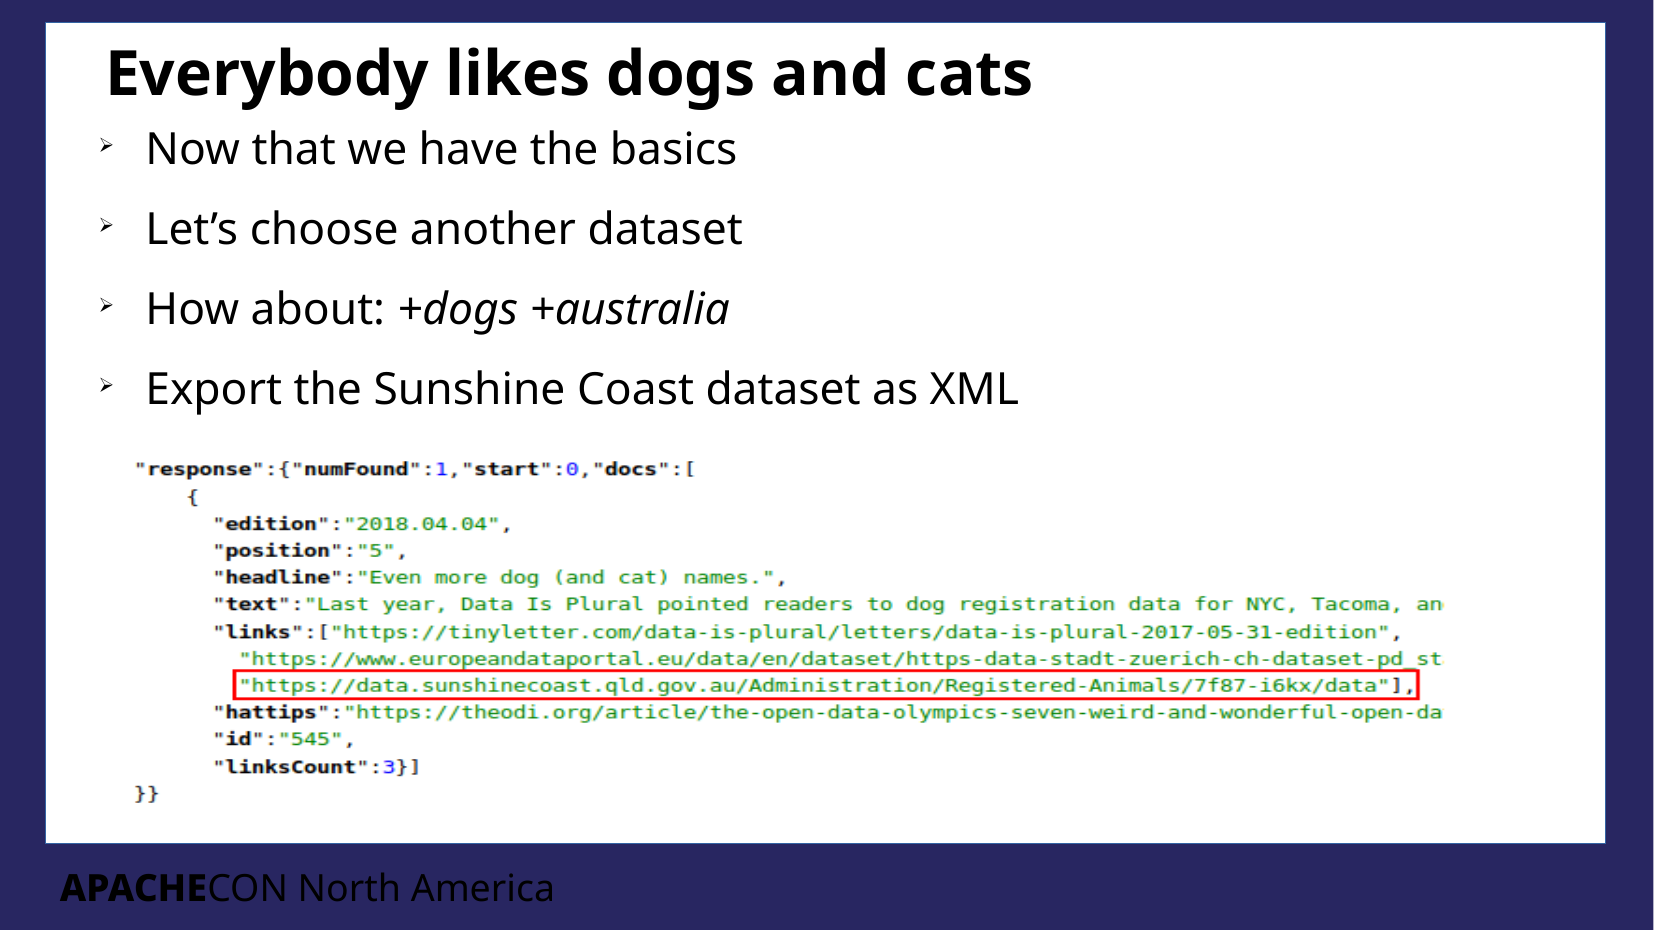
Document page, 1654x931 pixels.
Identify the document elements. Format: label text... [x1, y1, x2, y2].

title Everybody likes dogs and cats [105, 32, 1546, 110]
list Now that we have the basics Let’s choose another dataset How about: +dogs +australia Export the Sunshine Coast dataset as XML [82, 117, 1531, 421]
picture [104, 460, 1452, 810]
